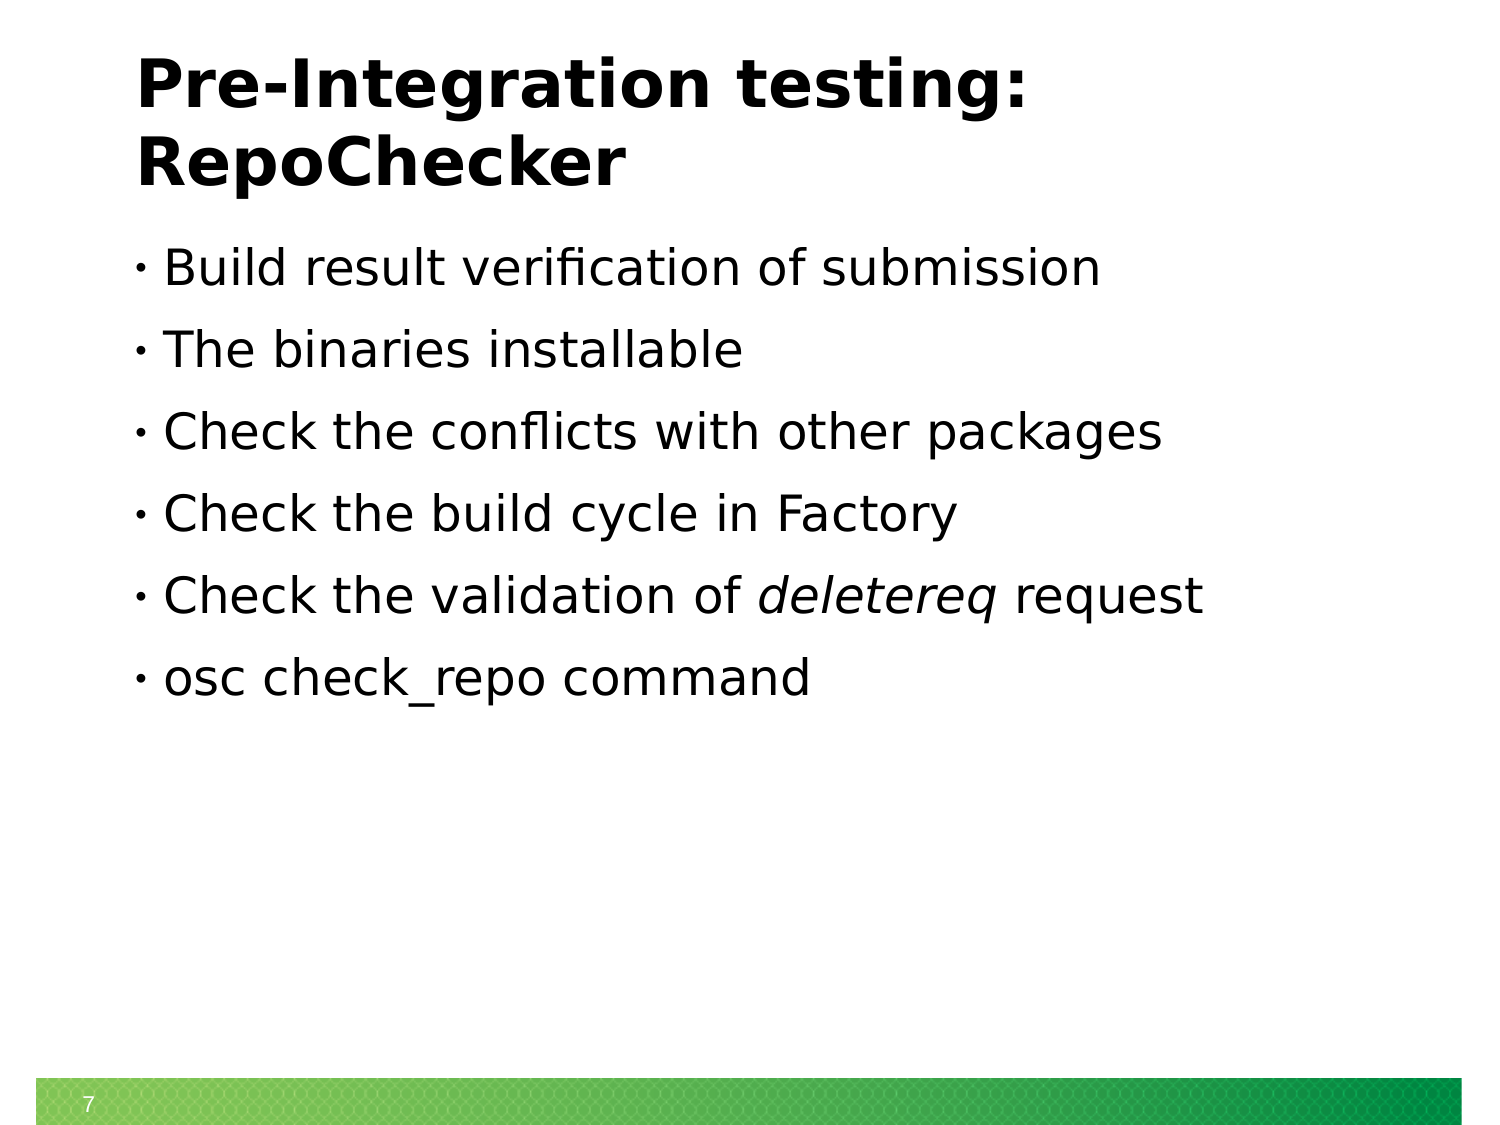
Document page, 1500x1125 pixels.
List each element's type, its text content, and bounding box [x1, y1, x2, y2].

picture [36, 1078, 1462, 1125]
title Pre-Integration testing: RepoChecker [135, 41, 1372, 204]
list Build result verification of submission The binaries installable Check the conflicts with other packages Check the build cycle in Factory Check the validation of deletereq request osc check_repo command [135, 238, 1372, 982]
